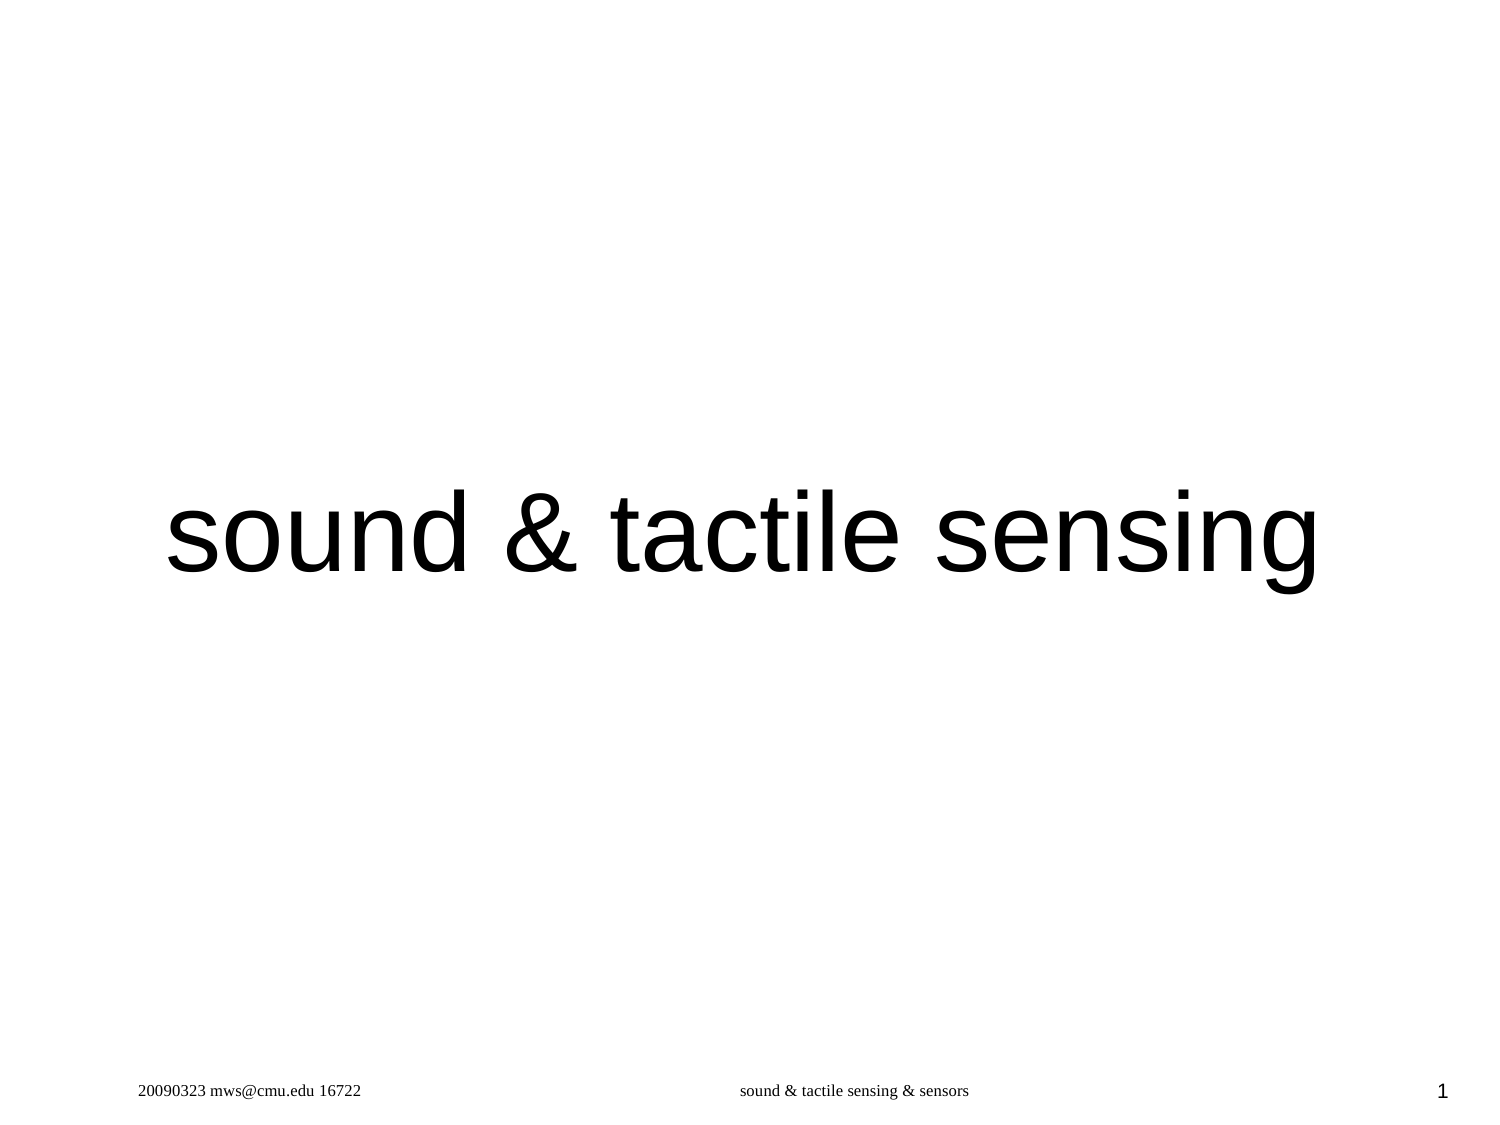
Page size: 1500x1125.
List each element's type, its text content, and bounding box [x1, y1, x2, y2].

text_box sound & tactile sensing [75, 462, 1413, 913]
